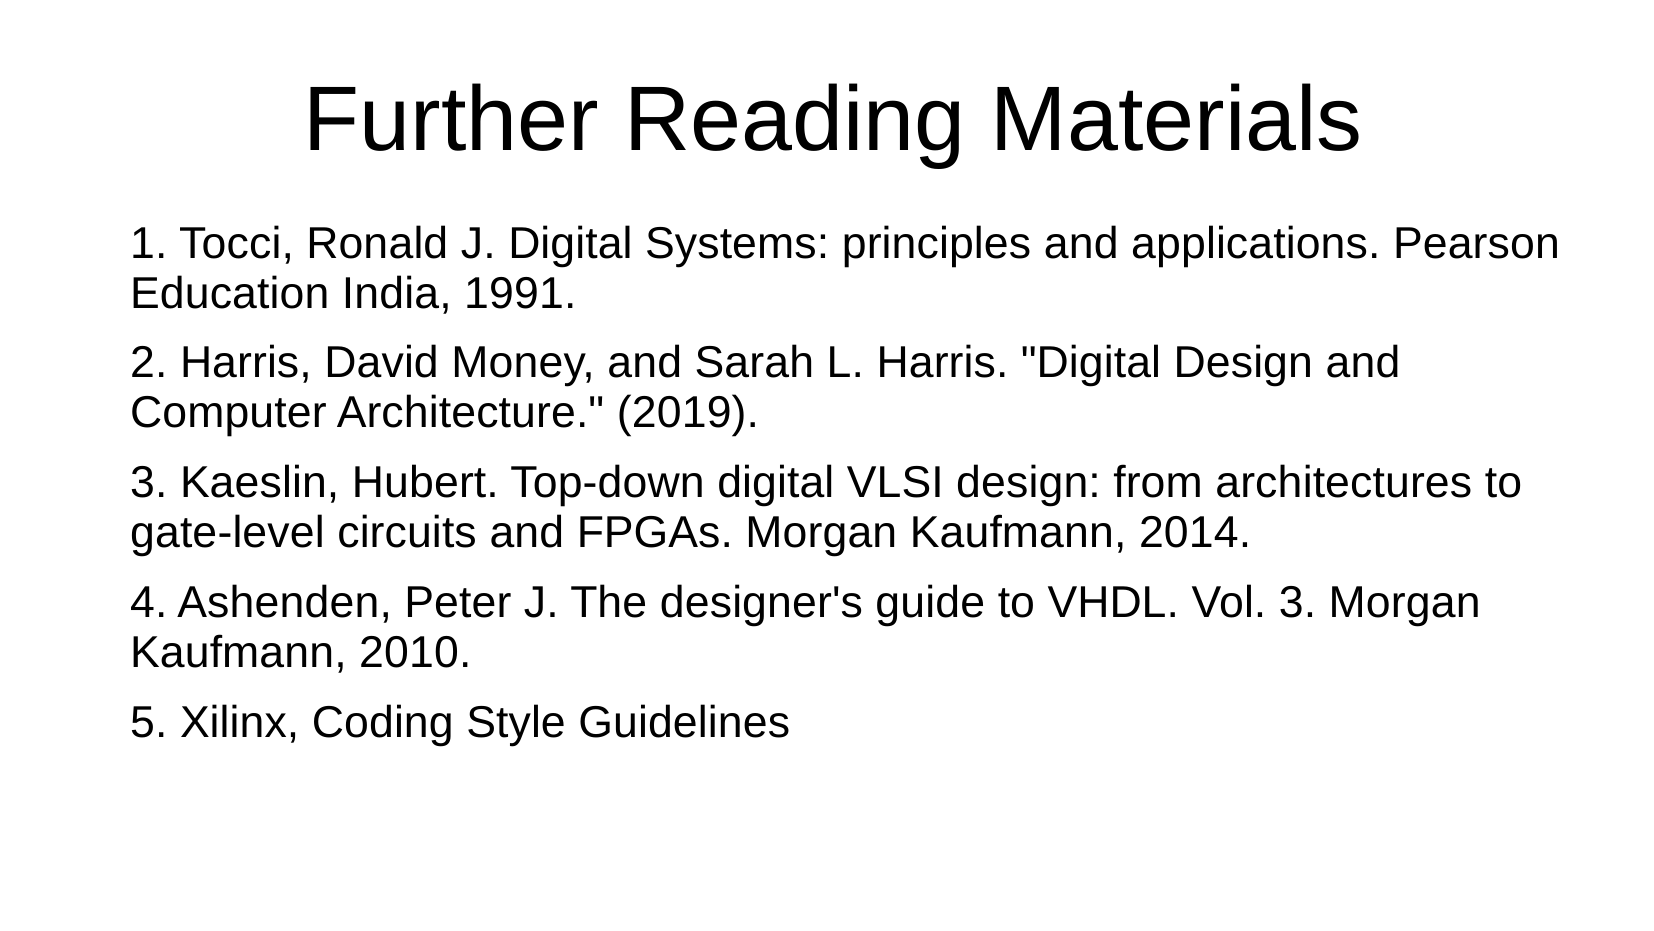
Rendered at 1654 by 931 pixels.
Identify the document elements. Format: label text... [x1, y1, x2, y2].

title Further Reading Materials [90, 67, 1579, 376]
list 1. Tocci, Ronald J. Digital Systems: principles and applications. Pearson Education India, 1991. 2. Harris, David Money, and Sarah L. Harris. "Digital Design and Computer Architecture." (2019). 3. Kaeslin, Hubert. Top-down digital VLSI design: from architectures to gate-level circuits and FPGAs. Morgan Kaufmann, 2014. 4. Ashenden, Peter J. The designer's guide to VHDL. Vol. 3. Morgan Kaufmann, 2010. 5. Xilinx, Coding Style Guidelines [82, 217, 1571, 758]
